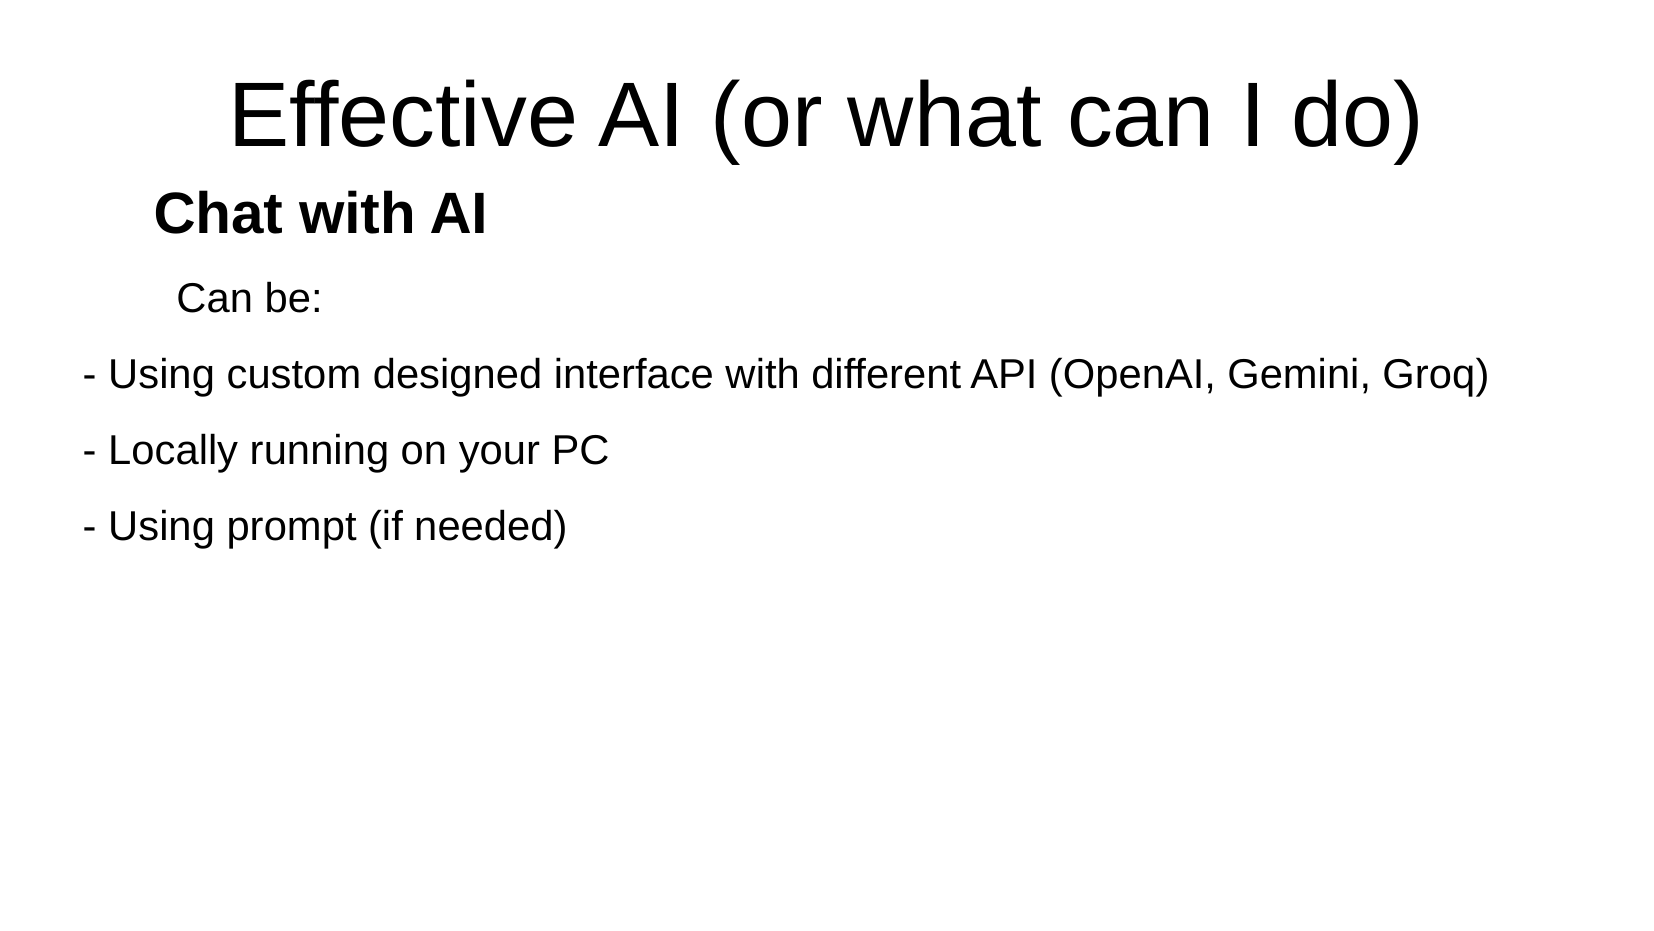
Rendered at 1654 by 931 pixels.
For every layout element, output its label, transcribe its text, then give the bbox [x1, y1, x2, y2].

title Effective AI (or what can I do) [82, 37, 1571, 180]
list Chat with AI Can be: - Using custom designed interface with different API (OpenAI, Gemini, Groq) - Locally running on your PC - Using prompt (if needed) [82, 180, 1571, 863]
